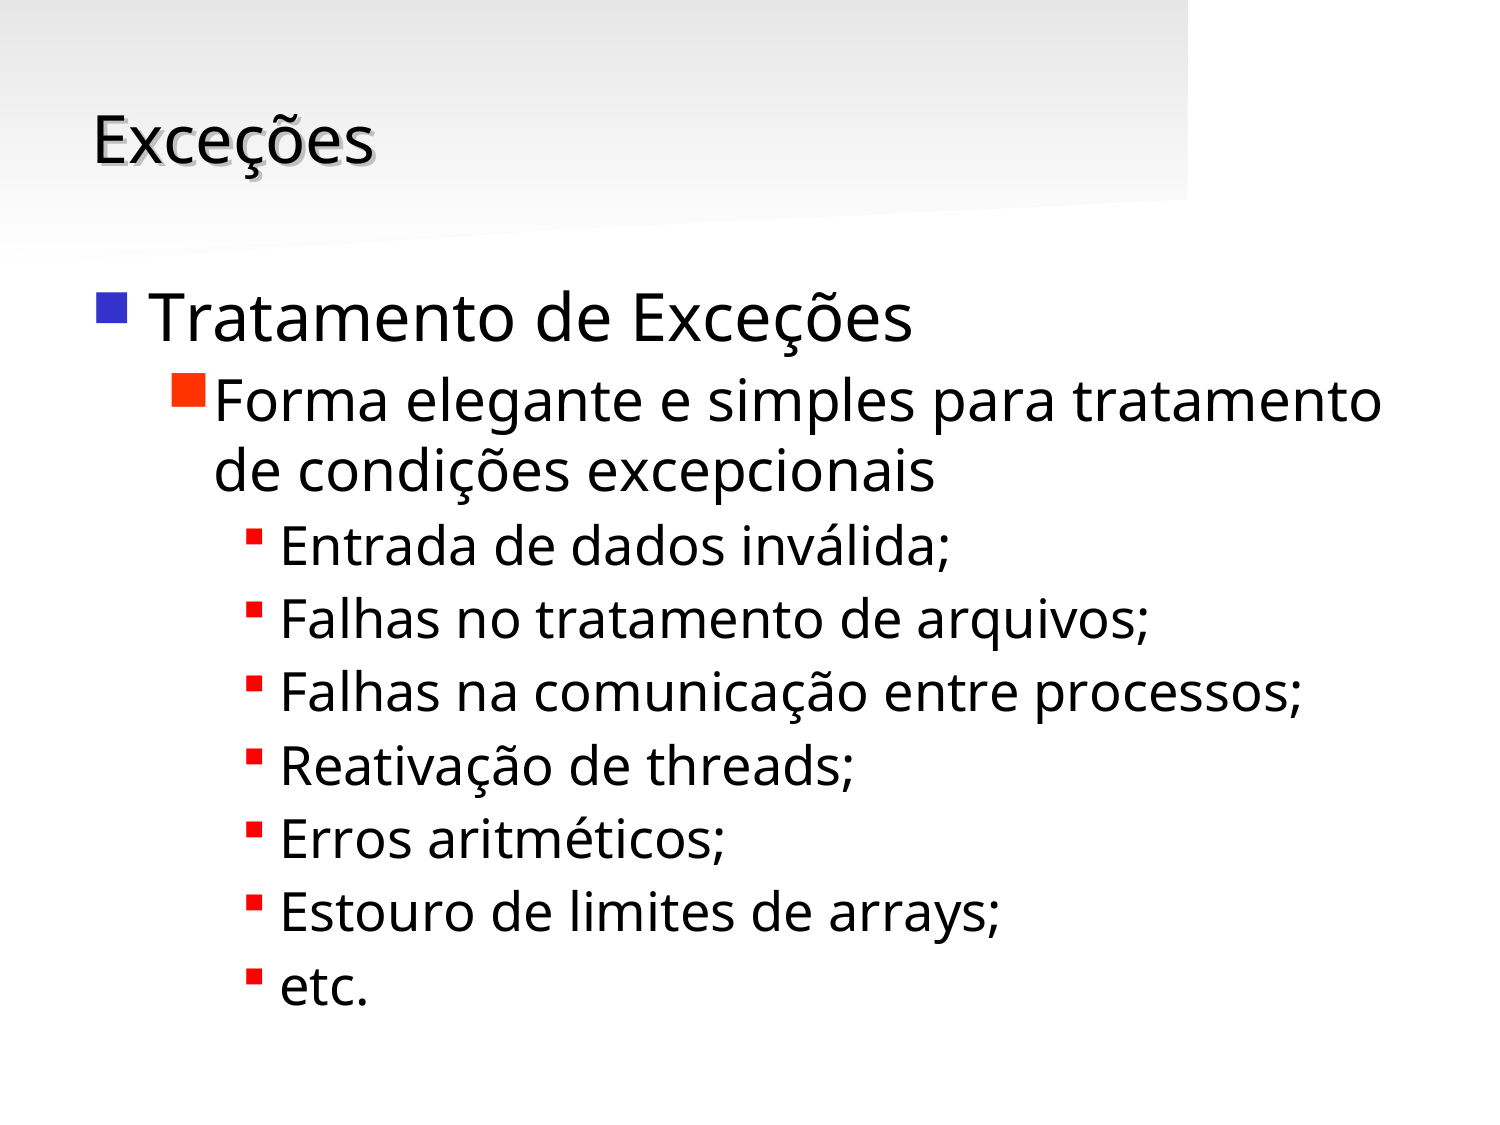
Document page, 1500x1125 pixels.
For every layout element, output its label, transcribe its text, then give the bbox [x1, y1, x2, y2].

title Exceções [76, 42, 1427, 231]
list Tratamento de Exceções Forma elegante e simples para tratamento de condições excepcionais Entrada de dados inválida; Falhas no tratamento de arquivos; Falhas na comunicação entre processos; Reativação de threads; Erros aritméticos; Estouro de limites de arrays; etc. [76, 267, 1427, 1024]
